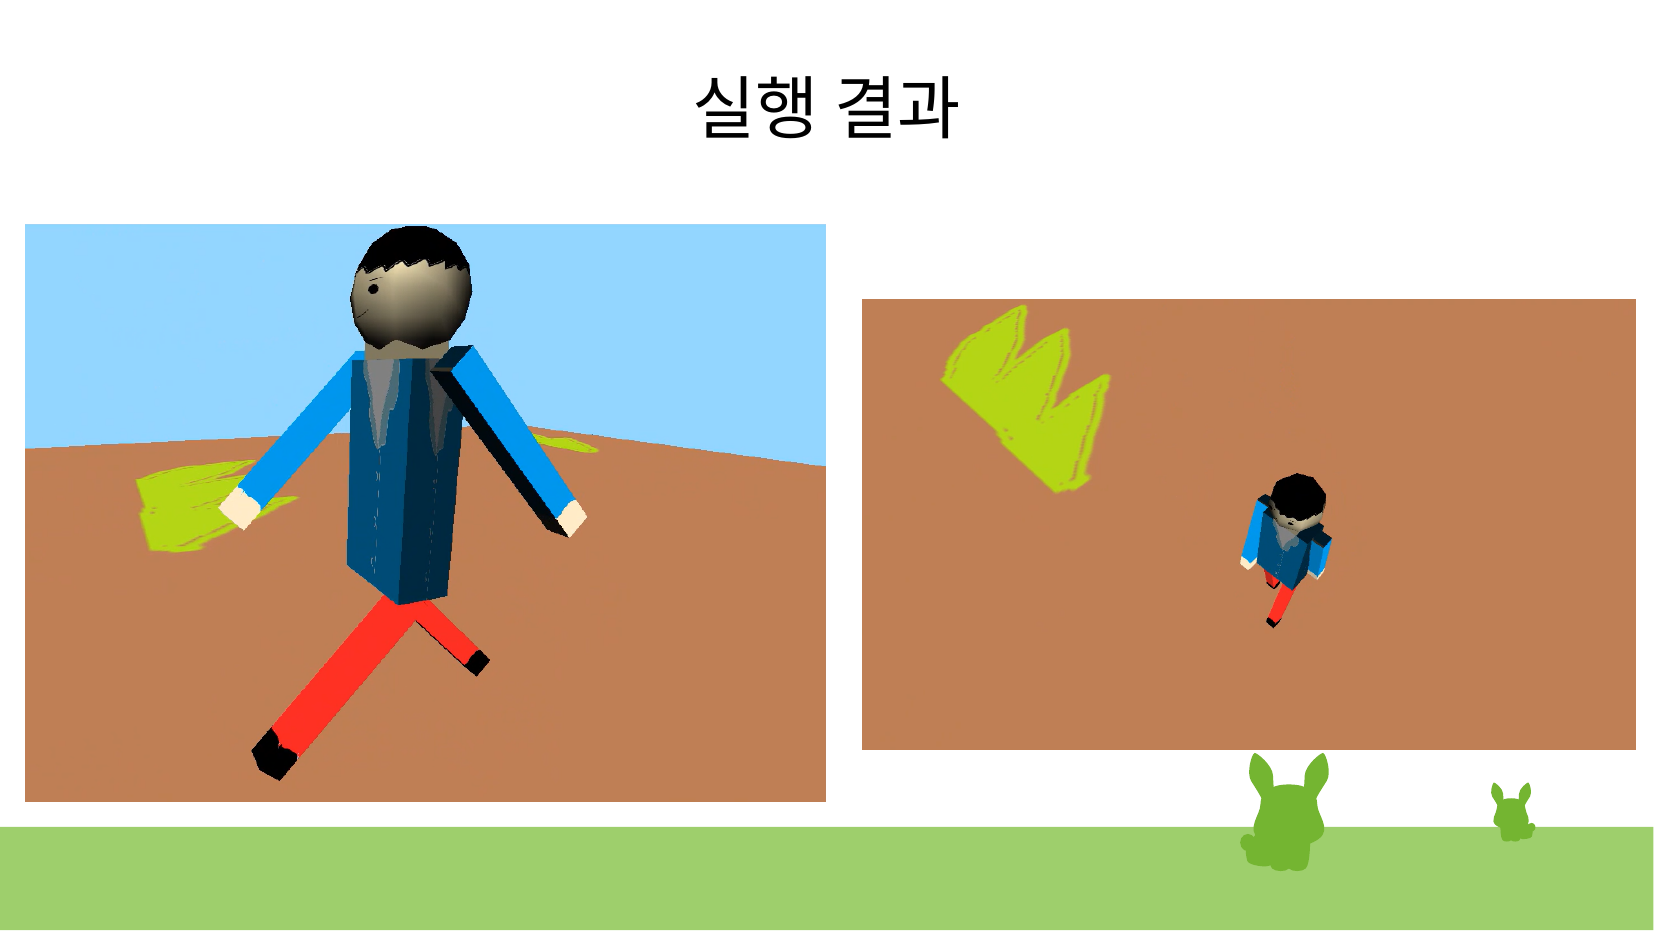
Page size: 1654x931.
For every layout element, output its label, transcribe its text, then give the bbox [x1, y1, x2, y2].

picture [25, 224, 826, 802]
title 실행 결과 [88, 29, 1565, 178]
picture [862, 299, 1636, 751]
